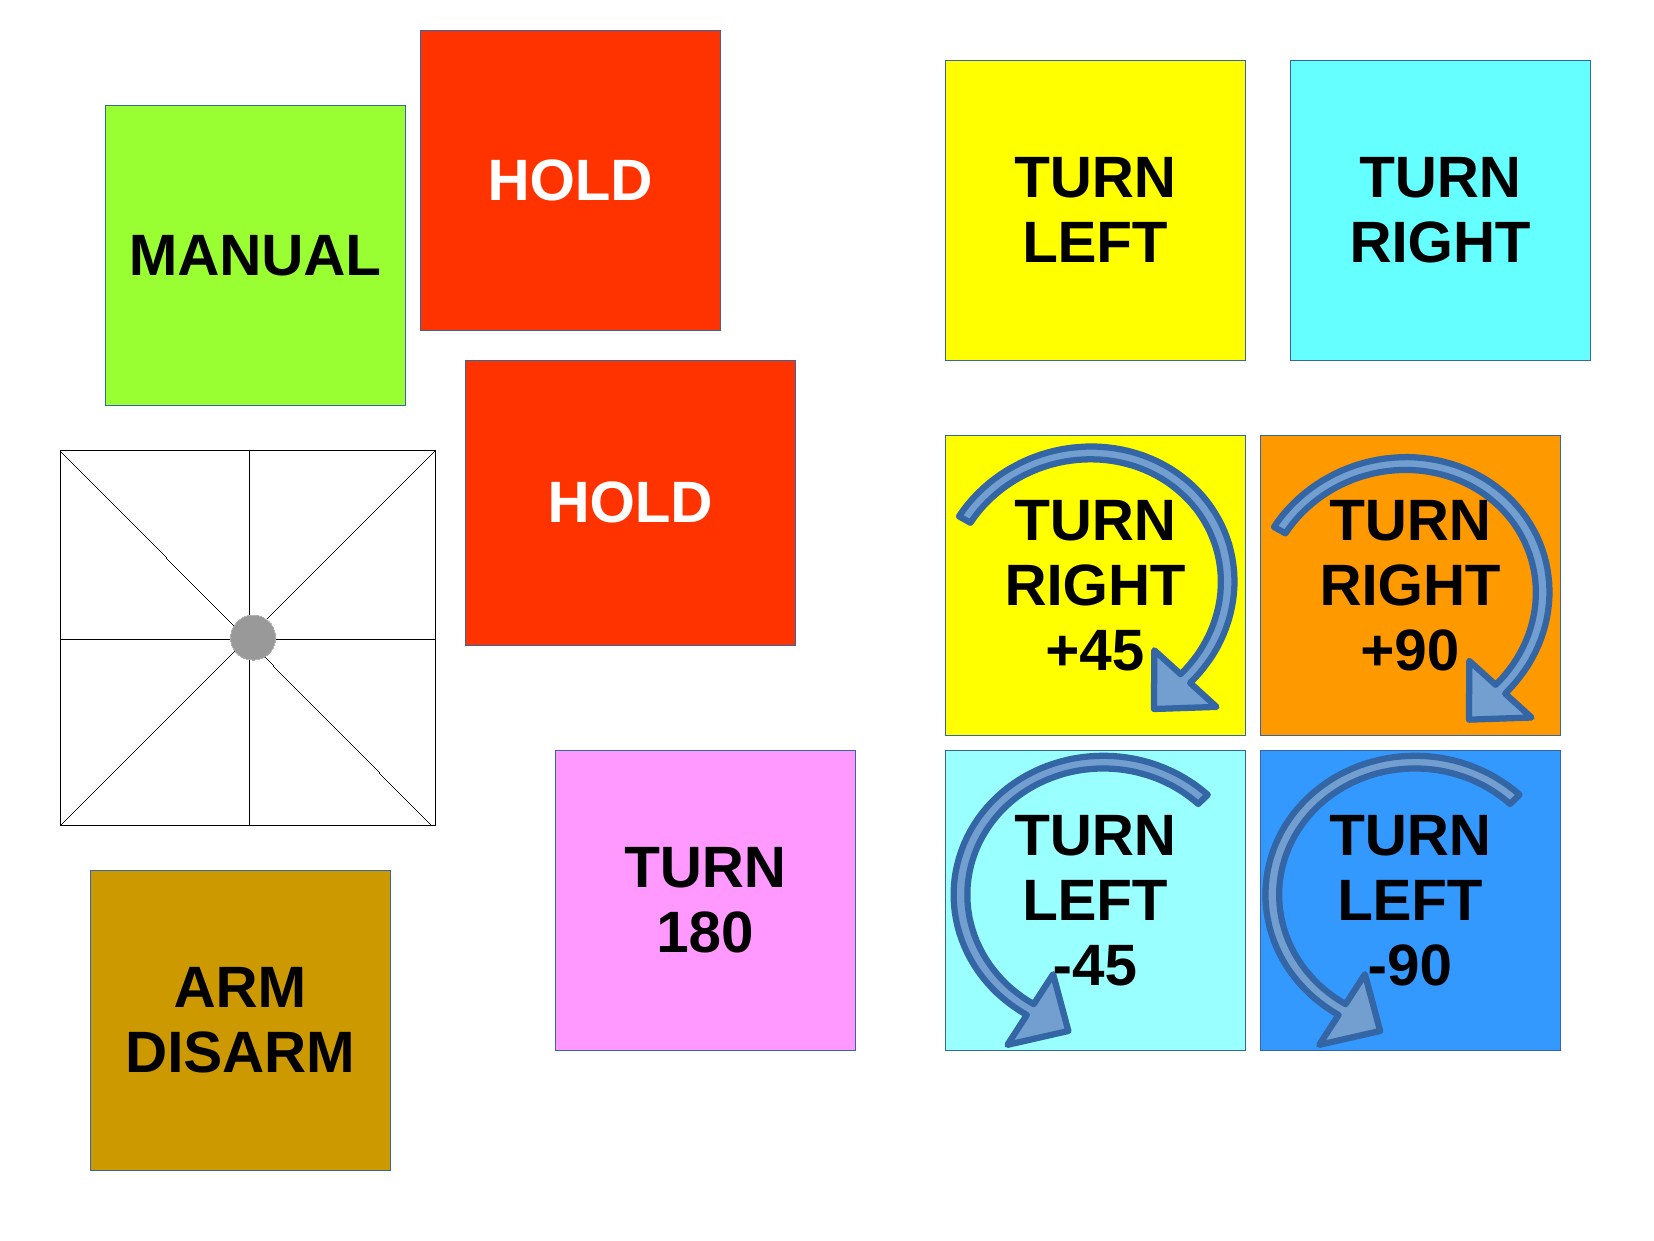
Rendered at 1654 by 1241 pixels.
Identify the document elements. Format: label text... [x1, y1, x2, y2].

text_box TURN RIGHT +90 [1260, 435, 1561, 736]
text_box [1273, 457, 1550, 720]
text_box MANUAL [105, 105, 406, 406]
text_box [60, 450, 436, 826]
text_box TURN RIGHT +45 [945, 435, 1246, 736]
text_box TURN 180 [555, 750, 856, 1051]
text_box ARM DISARM [90, 870, 391, 1171]
text_box [1265, 755, 1520, 1045]
text_box TURN RIGHT [1290, 60, 1591, 361]
text_box TURN LEFT [945, 60, 1246, 361]
text_box HOLD [465, 360, 796, 646]
text_box [958, 446, 1235, 710]
text_box TURN LEFT -90 [1260, 750, 1561, 1051]
text_box TURN LEFT -45 [945, 750, 1246, 1051]
text_box HOLD [420, 30, 721, 331]
text_box [953, 755, 1208, 1045]
